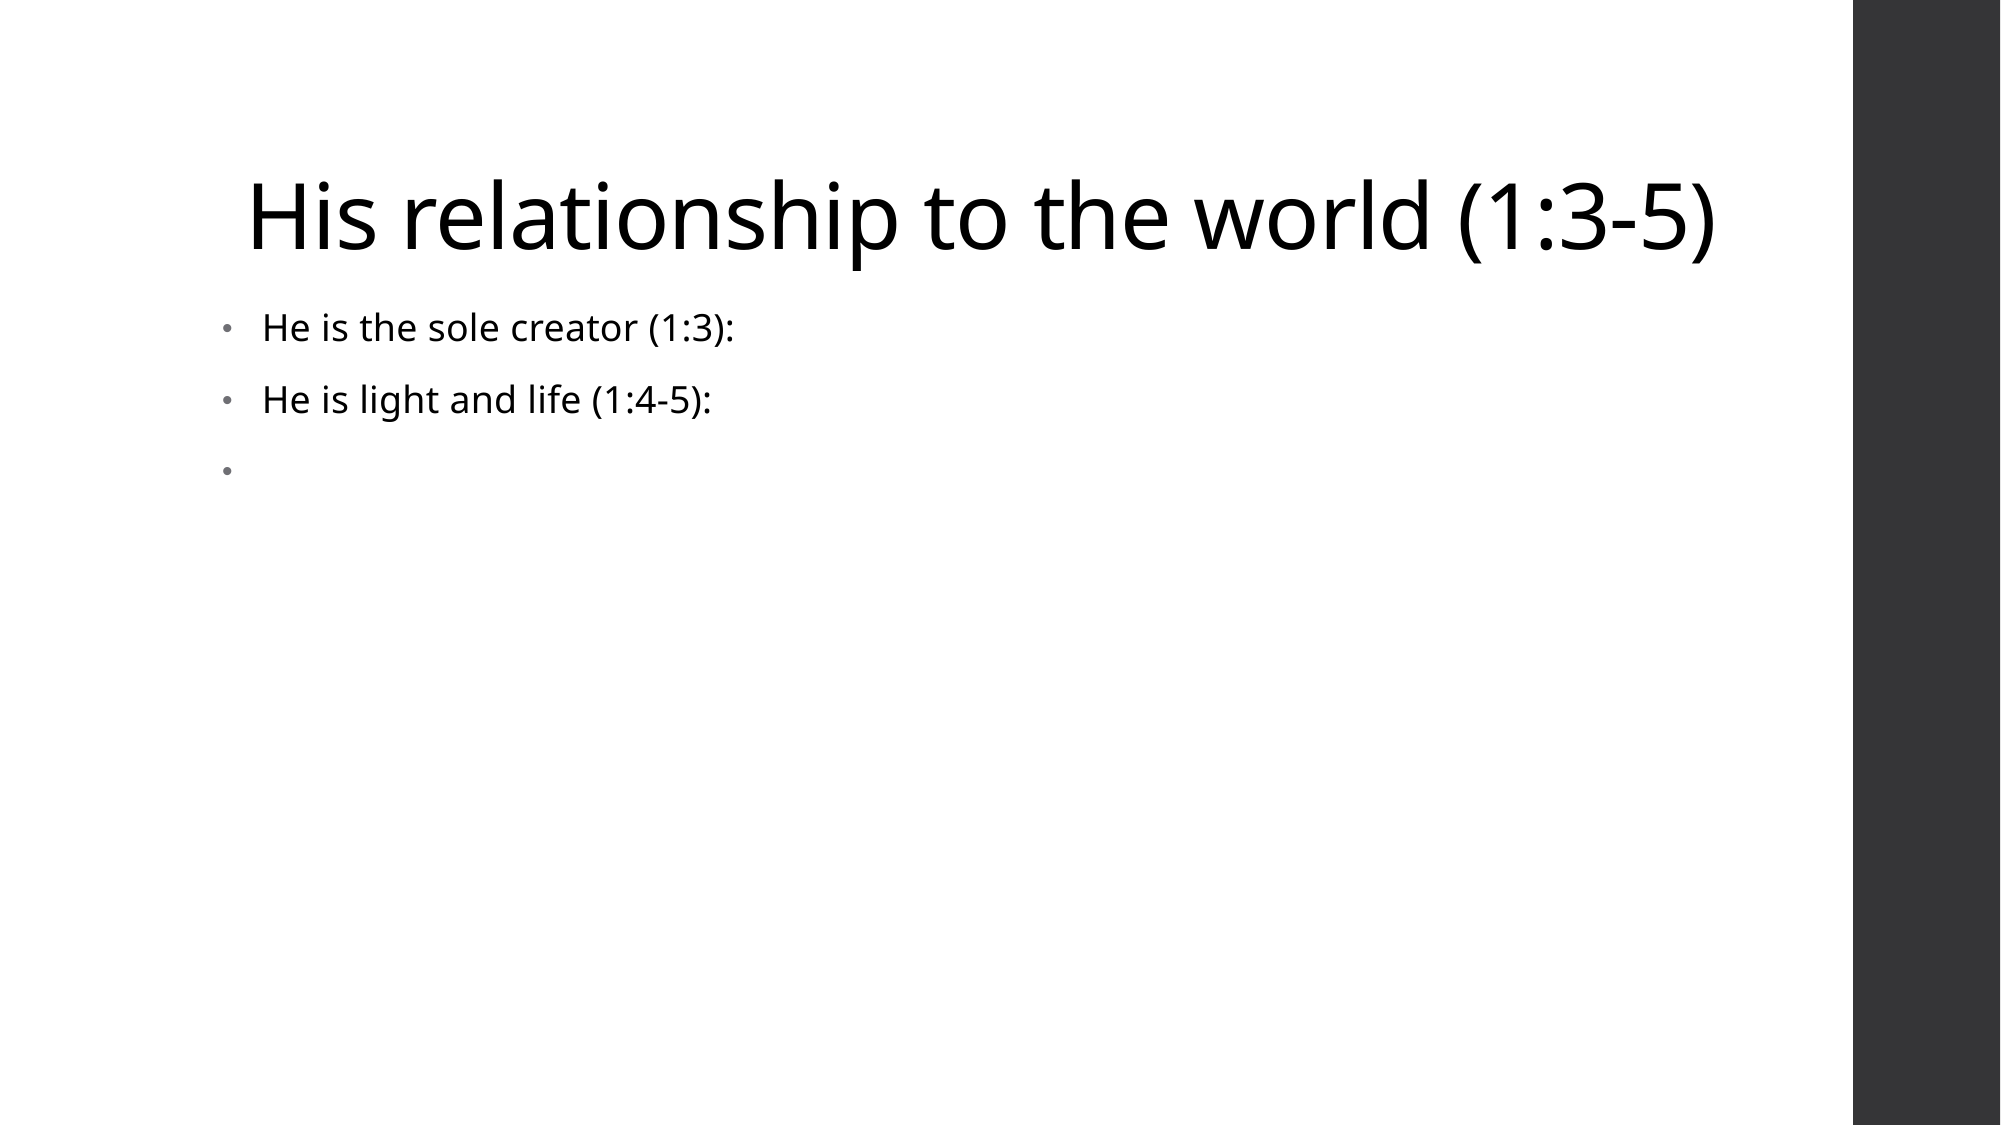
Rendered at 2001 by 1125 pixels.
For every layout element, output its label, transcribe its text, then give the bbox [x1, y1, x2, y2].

list He is the sole creator (1:3): He is light and life (1:4-5): [206, 299, 1617, 1014]
title His relationship to the world (1:3-5) [206, 60, 1797, 278]
